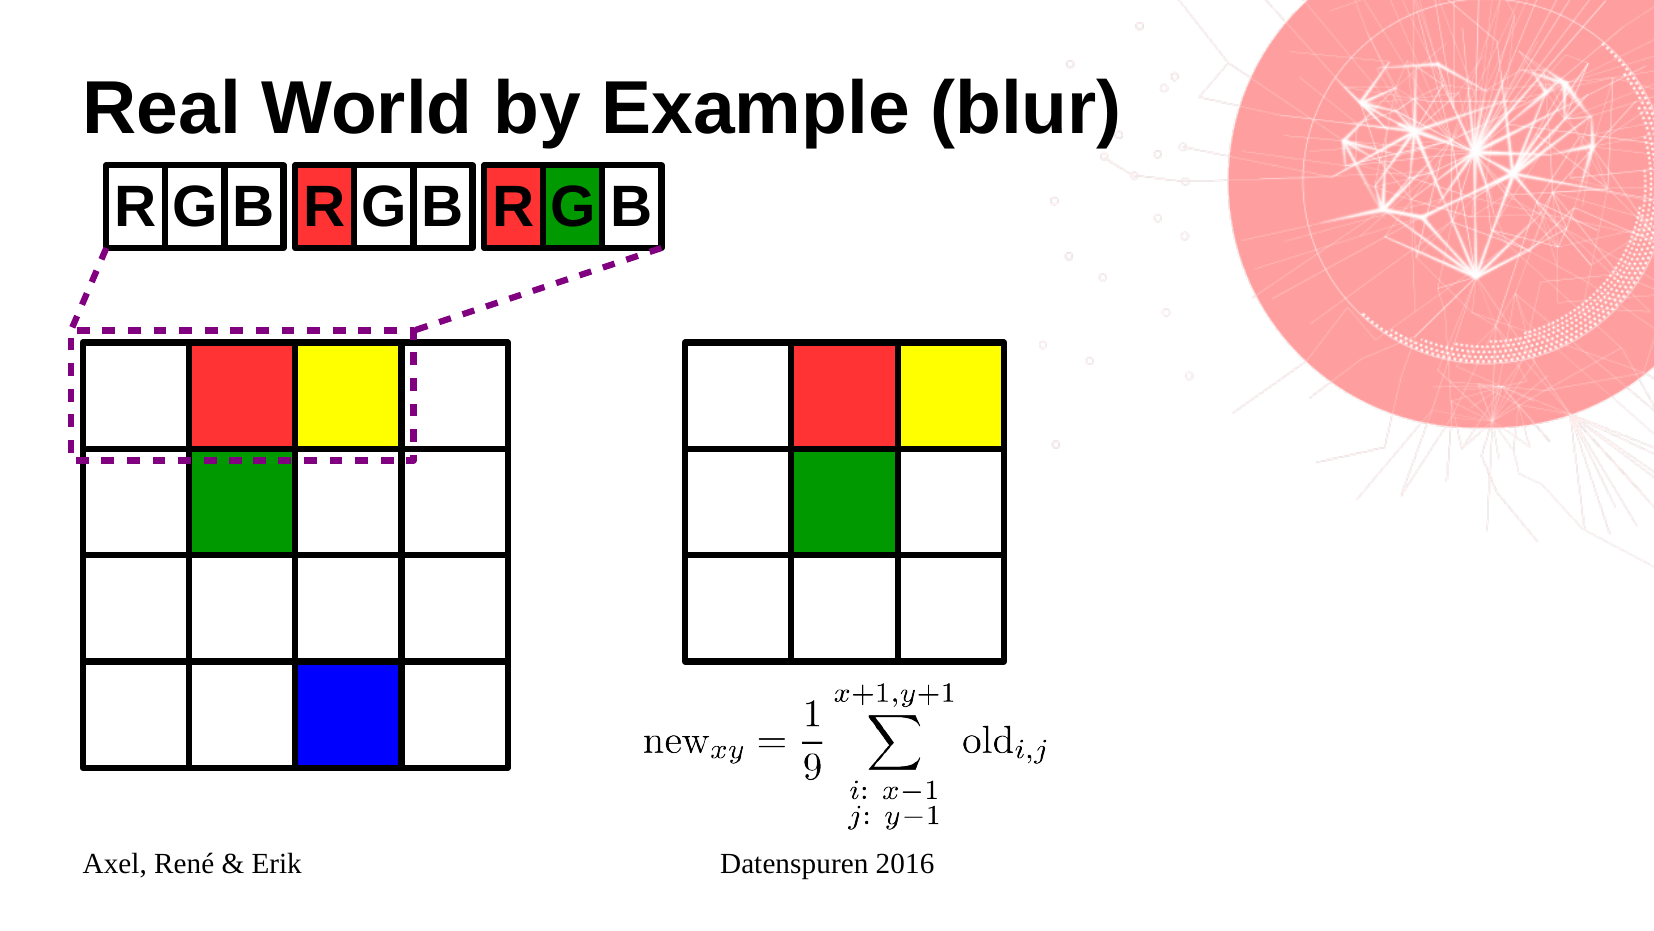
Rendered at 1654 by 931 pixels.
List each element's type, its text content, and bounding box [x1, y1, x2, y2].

text_box B [413, 165, 473, 249]
text_box G [165, 165, 224, 249]
text_box [685, 342, 1004, 662]
text_box G [543, 165, 602, 249]
picture [637, 681, 1055, 834]
text_box R [106, 165, 165, 249]
text_box R [484, 165, 543, 249]
text_box G [354, 165, 413, 249]
text_box R [295, 165, 354, 249]
title Real World by Example (blur) [82, 65, 1571, 150]
text_box [82, 342, 508, 768]
text_box B [602, 165, 662, 249]
text_box B [224, 165, 284, 249]
